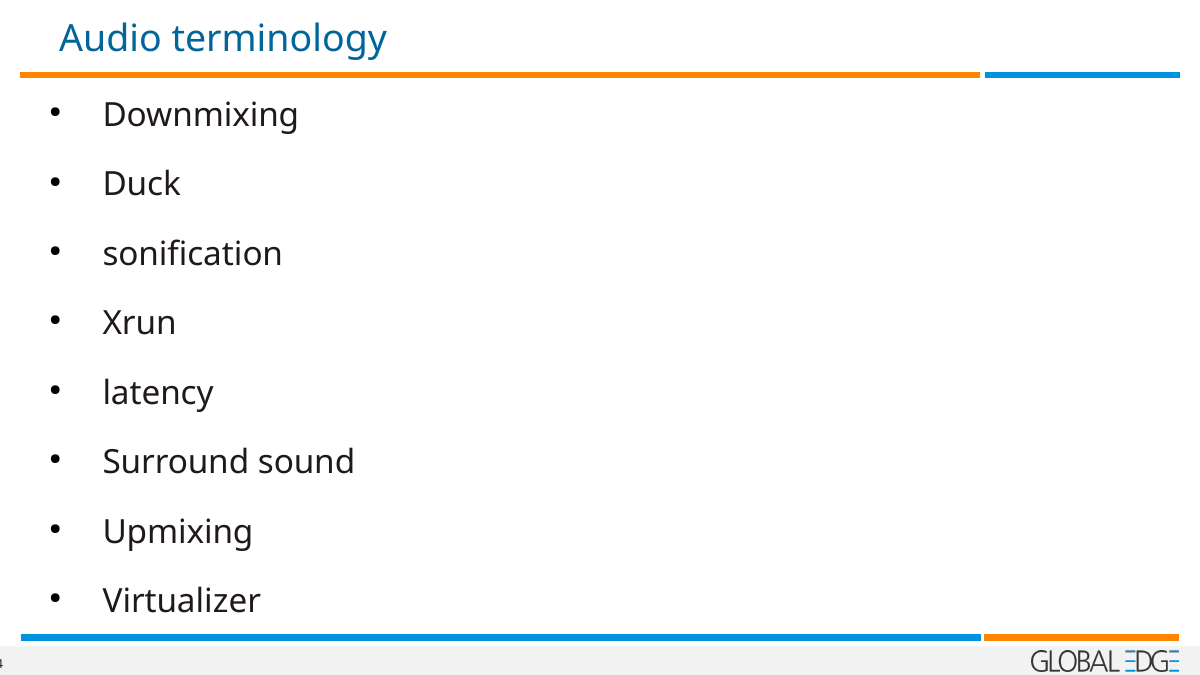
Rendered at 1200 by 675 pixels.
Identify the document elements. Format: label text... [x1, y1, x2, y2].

title Audio terminology [12, 9, 1088, 63]
list Downmixing Duck sonification Xrun latency Surround sound Upmixing Virtualizer [20, 87, 1179, 628]
picture [1031, 650, 1179, 672]
